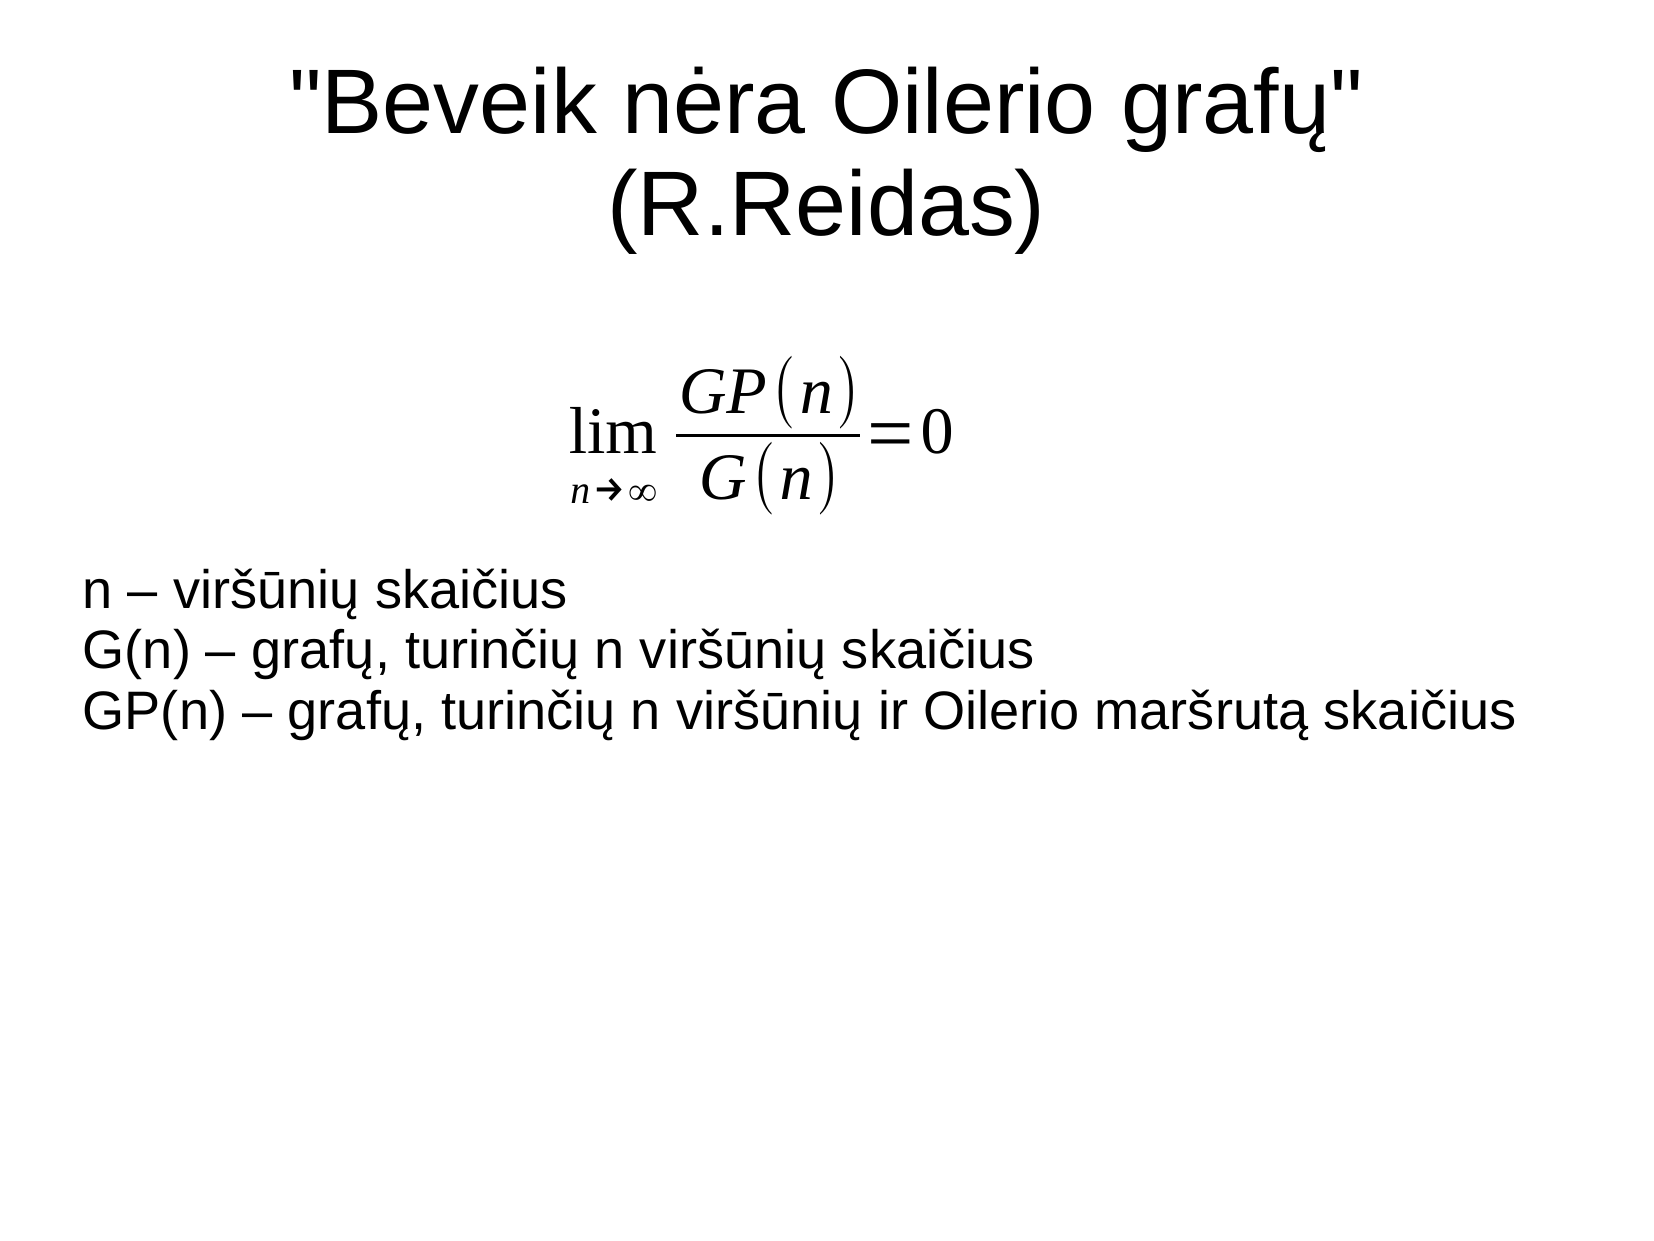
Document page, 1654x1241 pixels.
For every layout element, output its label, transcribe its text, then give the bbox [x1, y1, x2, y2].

subtitle n – viršūnių skaičius G(n) – grafų, turinčių n viršūnių skaičius GP(n) – grafų, turinčių n viršūnių ir Oilerio maršrutą skaičius [82, 290, 1571, 1010]
title "Beveik nėra Oilerio grafų" (R.Reidas) [82, 49, 1571, 257]
